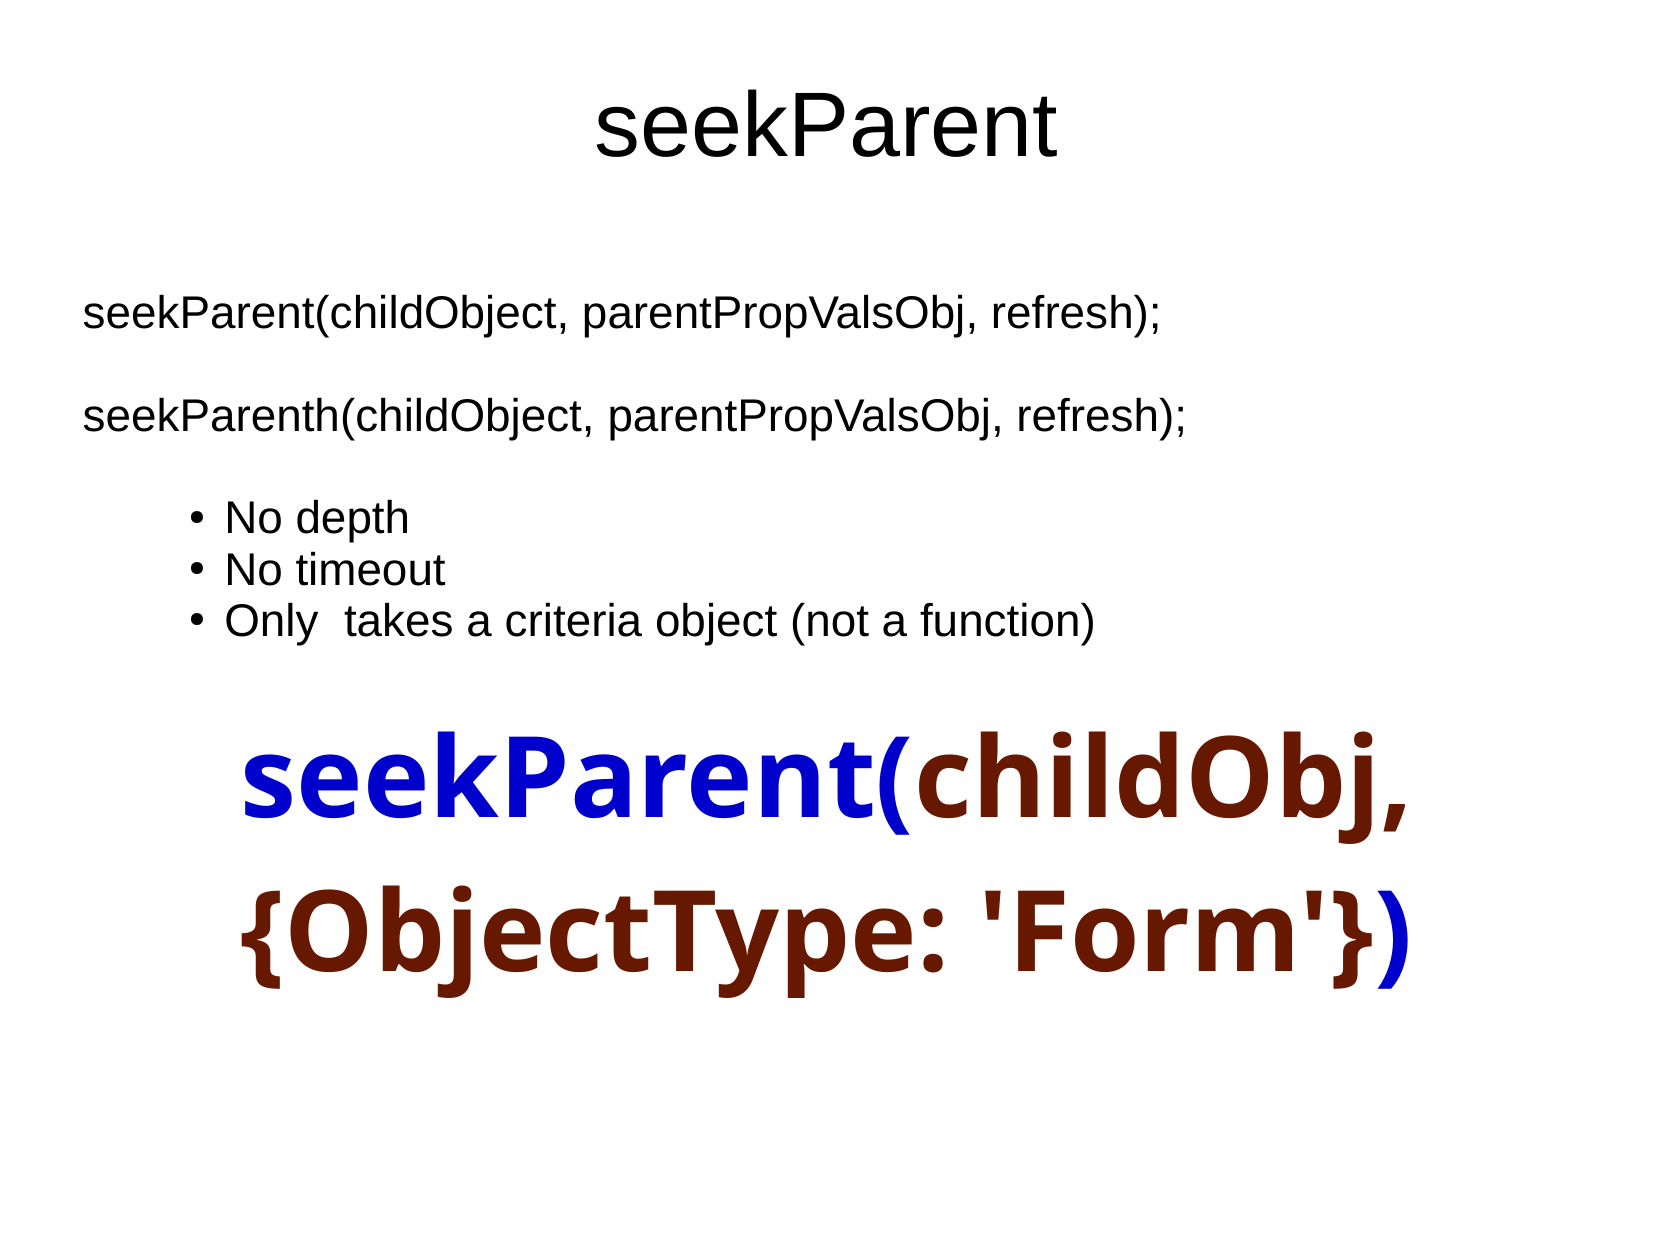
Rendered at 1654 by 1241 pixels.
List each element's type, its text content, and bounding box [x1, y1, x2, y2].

title seekParent [82, 49, 1571, 201]
subtitle seekParent(childObject, parentPropValsObj, refresh); seekParenth(childObject, parentPropValsObj, refresh); No depth No timeout Only takes a criteria object (not a function) seekParent(childObj, {ObjectType: 'Form'}) [82, 236, 1571, 1112]
